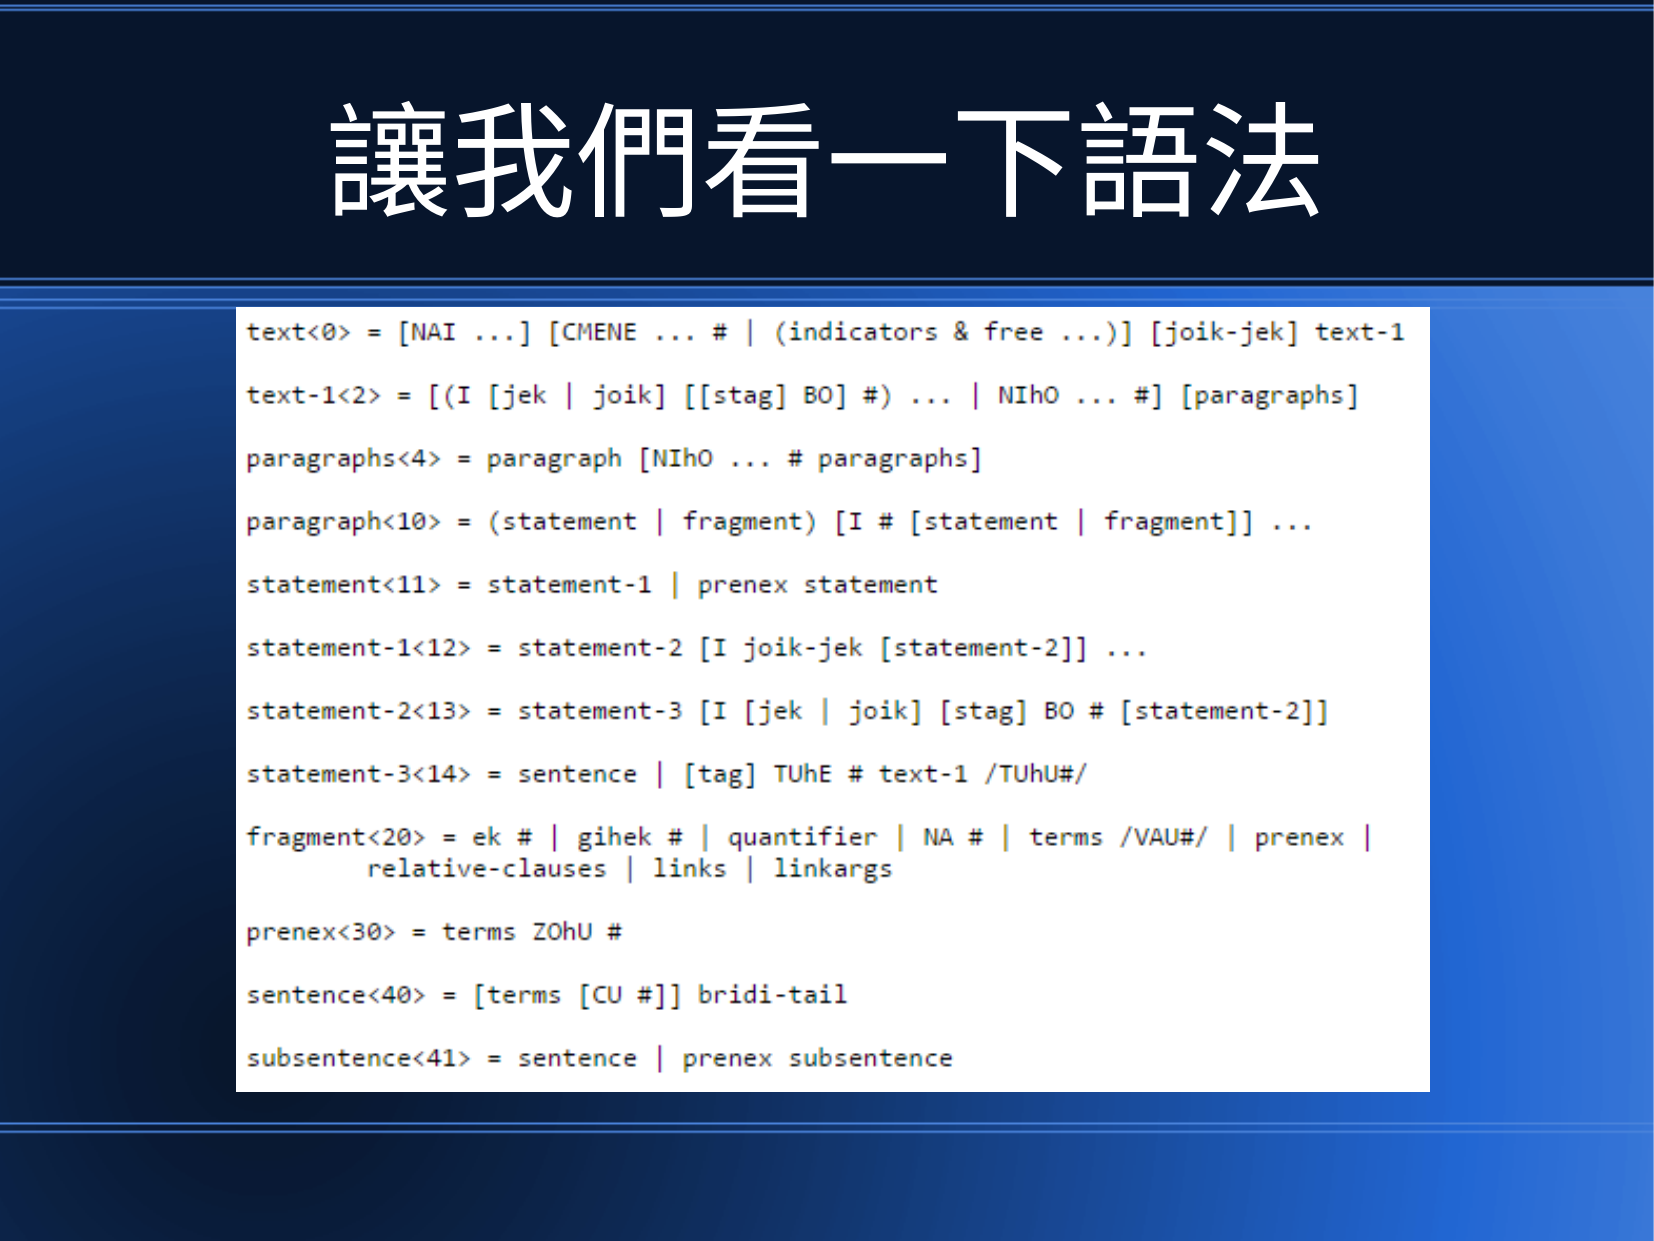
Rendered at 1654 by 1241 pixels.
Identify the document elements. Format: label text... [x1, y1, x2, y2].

picture [0, 0, 1654, 1241]
title 讓我們看一下語法 [82, 49, 1571, 257]
